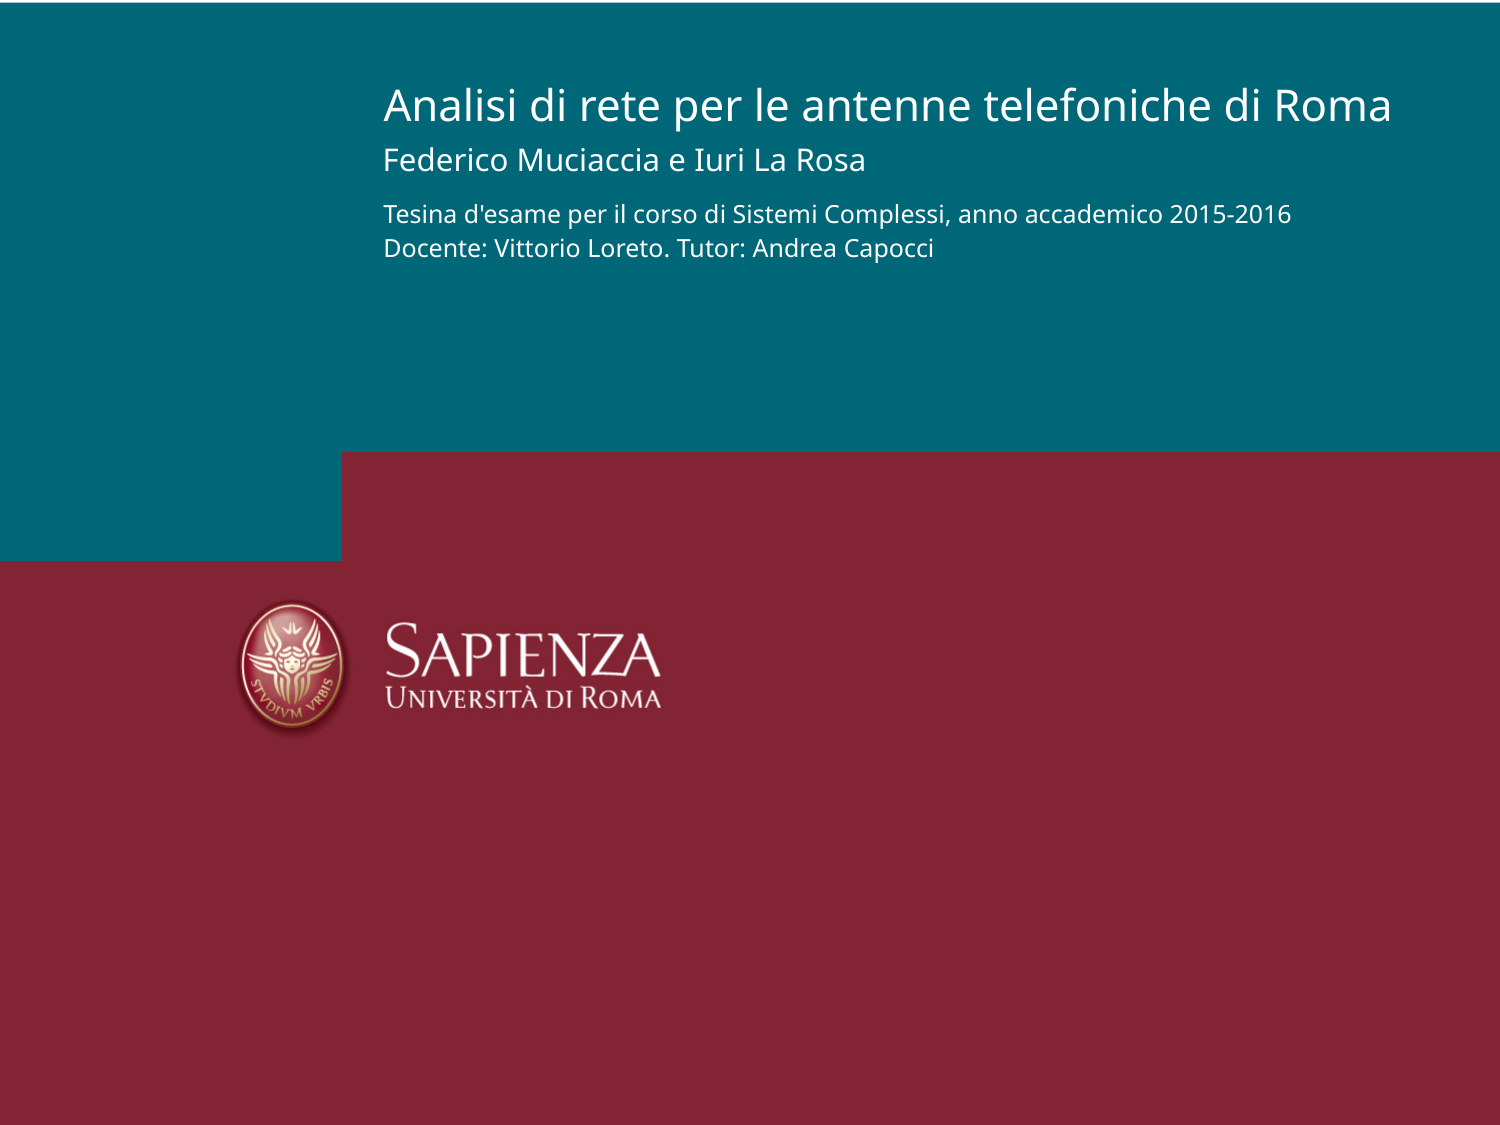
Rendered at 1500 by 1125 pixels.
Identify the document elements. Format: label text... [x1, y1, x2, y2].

subtitle Federico Muciaccia e Iuri La Rosa [367, 130, 1375, 243]
text_box [0, 2, 1500, 561]
text_box Tesina d'esame per il corso di Sistemi Complessi, anno accademico 2015-2016 Docente: Vittorio Loreto. Tutor: Andrea Capocci [368, 188, 1390, 269]
title Analisi di rete per le antenne telefoniche di Roma [368, 67, 1417, 163]
picture [0, 452, 1500, 1125]
